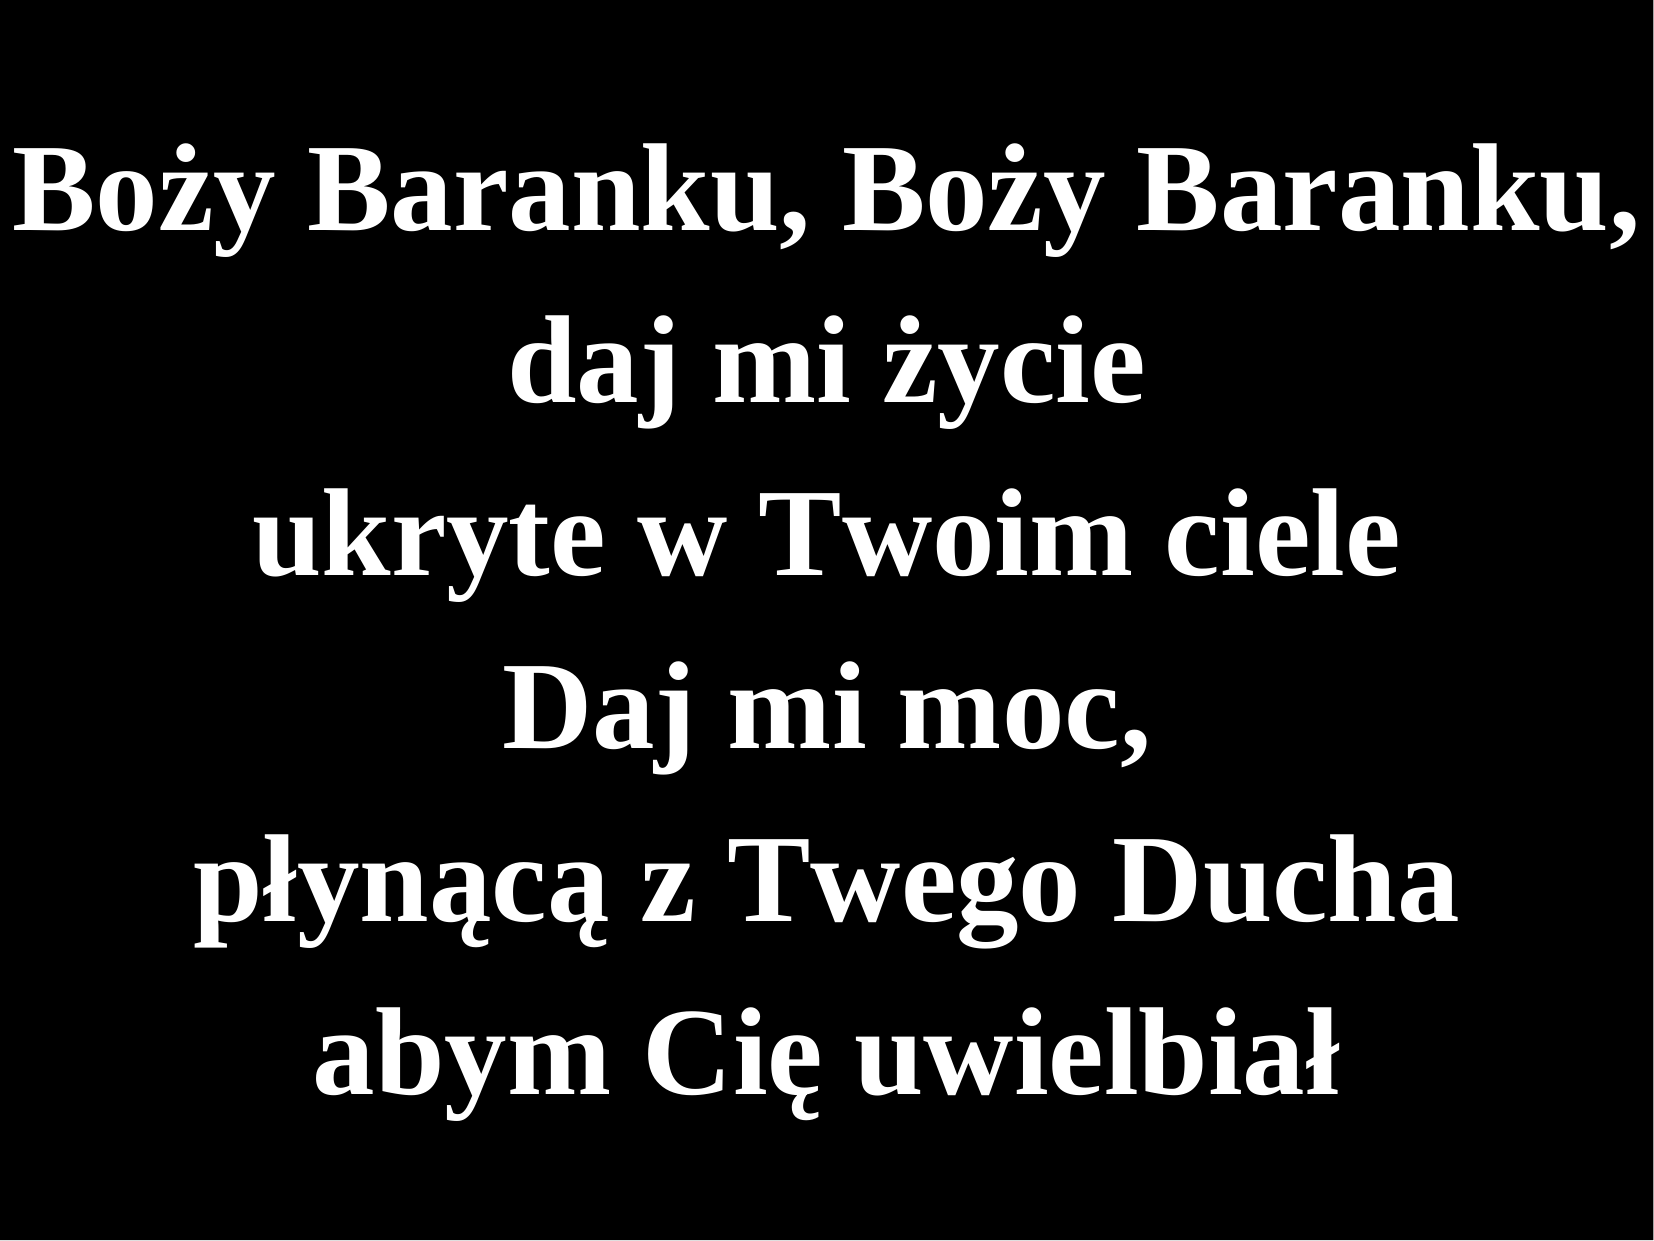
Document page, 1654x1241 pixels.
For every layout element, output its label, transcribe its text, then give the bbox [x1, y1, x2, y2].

title Boży Baranku, Boży Baranku, ppp daj mi życie ppp ukryte w Twoim ciele ppp Daj mi moc, ppp płynącą z Twego Ducha ppp abym Cię uwielbiał [0, 0, 1654, 1241]
